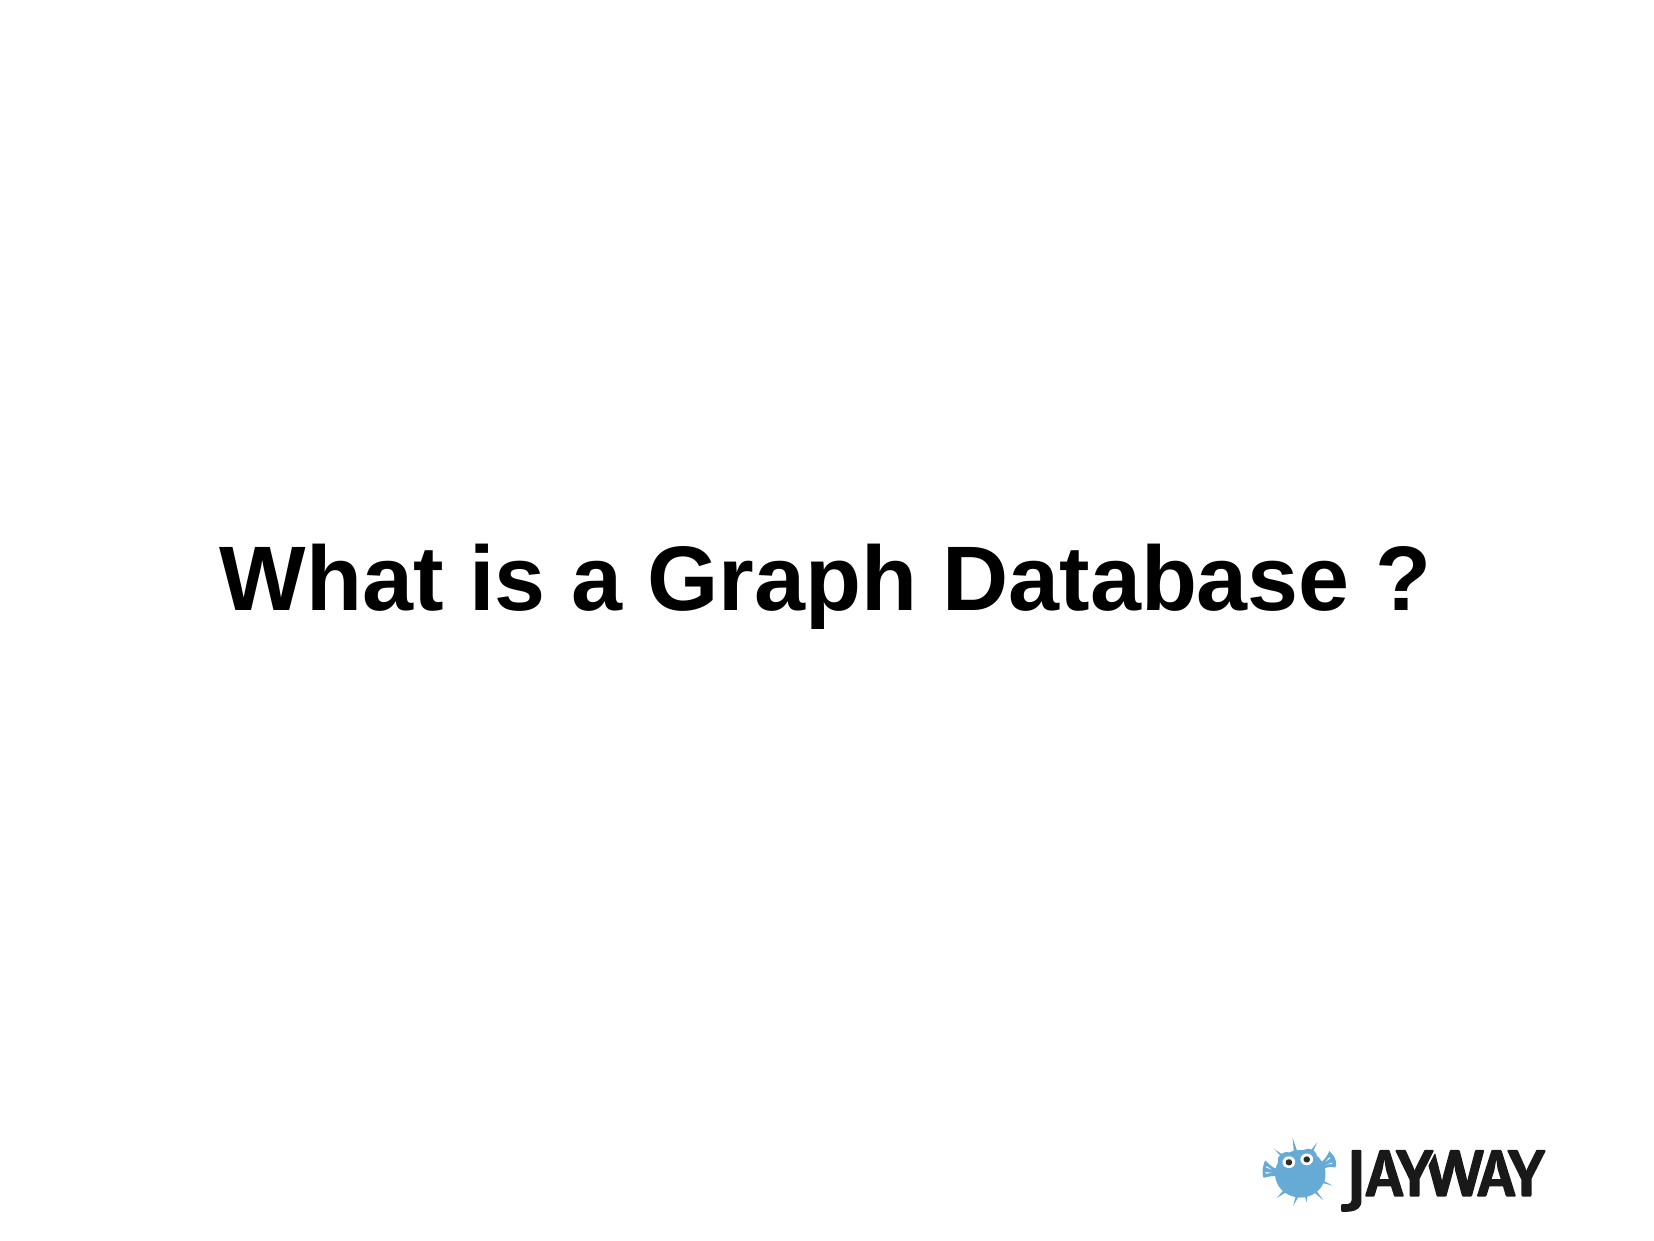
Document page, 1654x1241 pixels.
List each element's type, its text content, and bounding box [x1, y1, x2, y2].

subtitle What is a Graph Database ? [82, 49, 1571, 1109]
